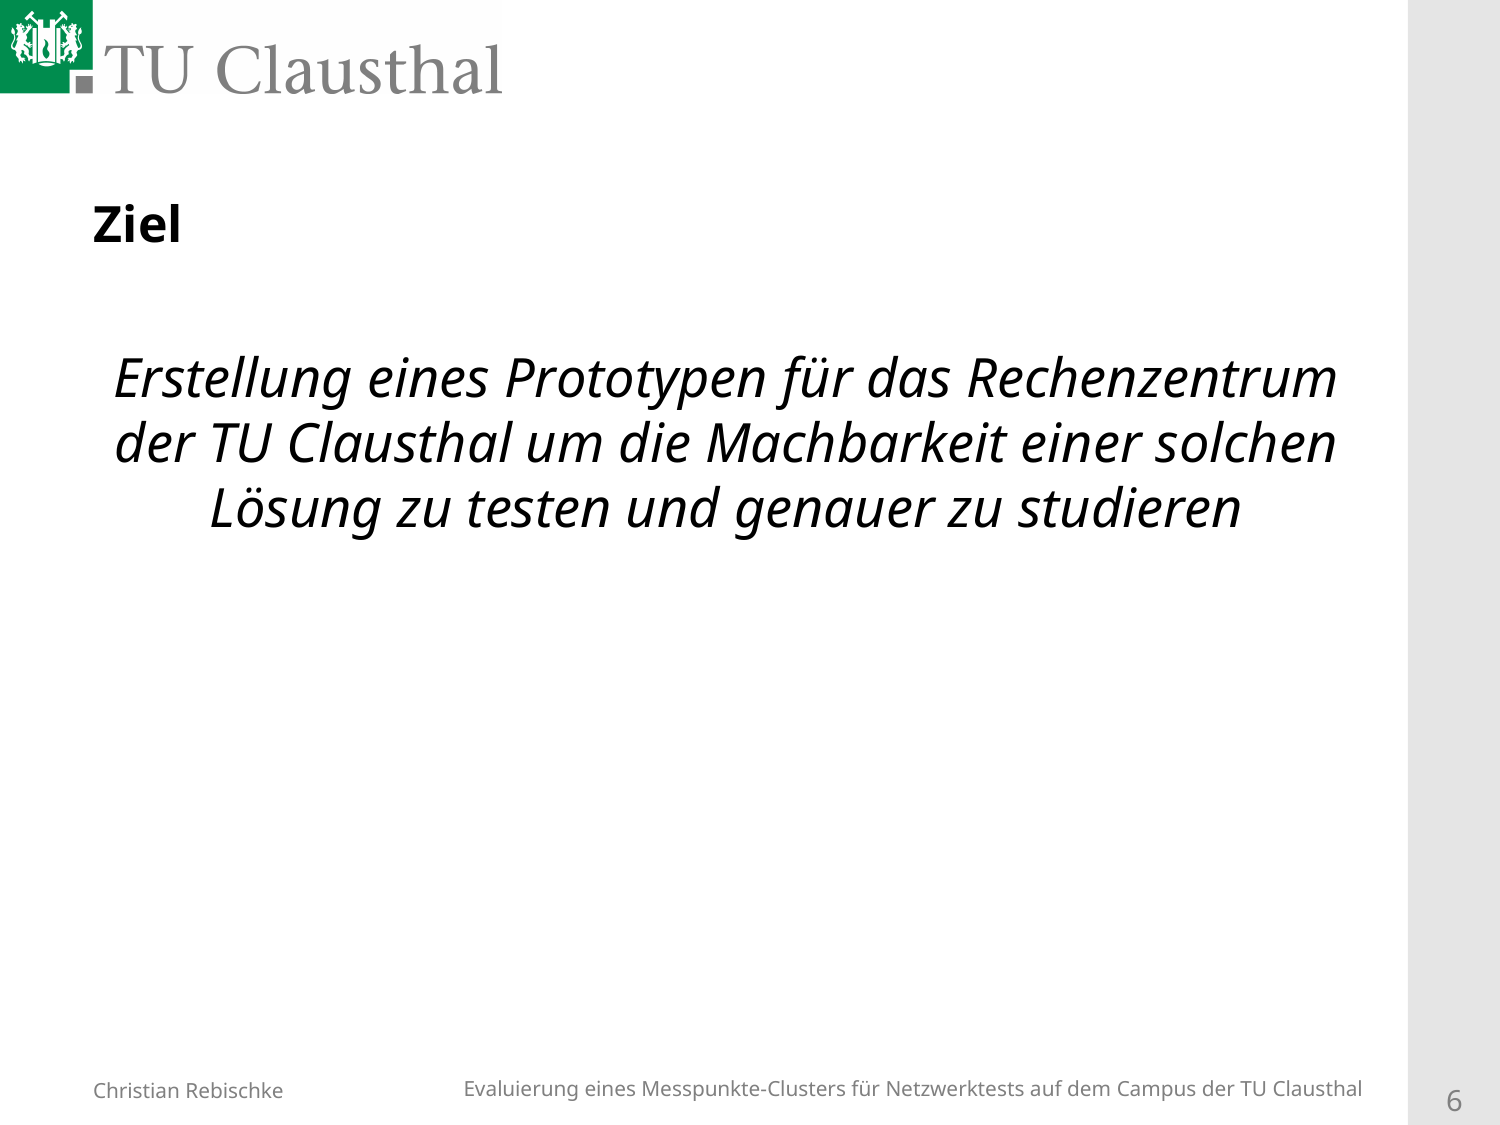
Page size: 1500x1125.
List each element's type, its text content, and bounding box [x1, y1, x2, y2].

picture [0, 0, 502, 94]
subtitle Erstellung eines Prototypen für das Rechenzentrum der TU Clausthal um die Machbarkeit einer solchen Lösung zu testen und genauer zu studieren [79, 184, 1375, 623]
